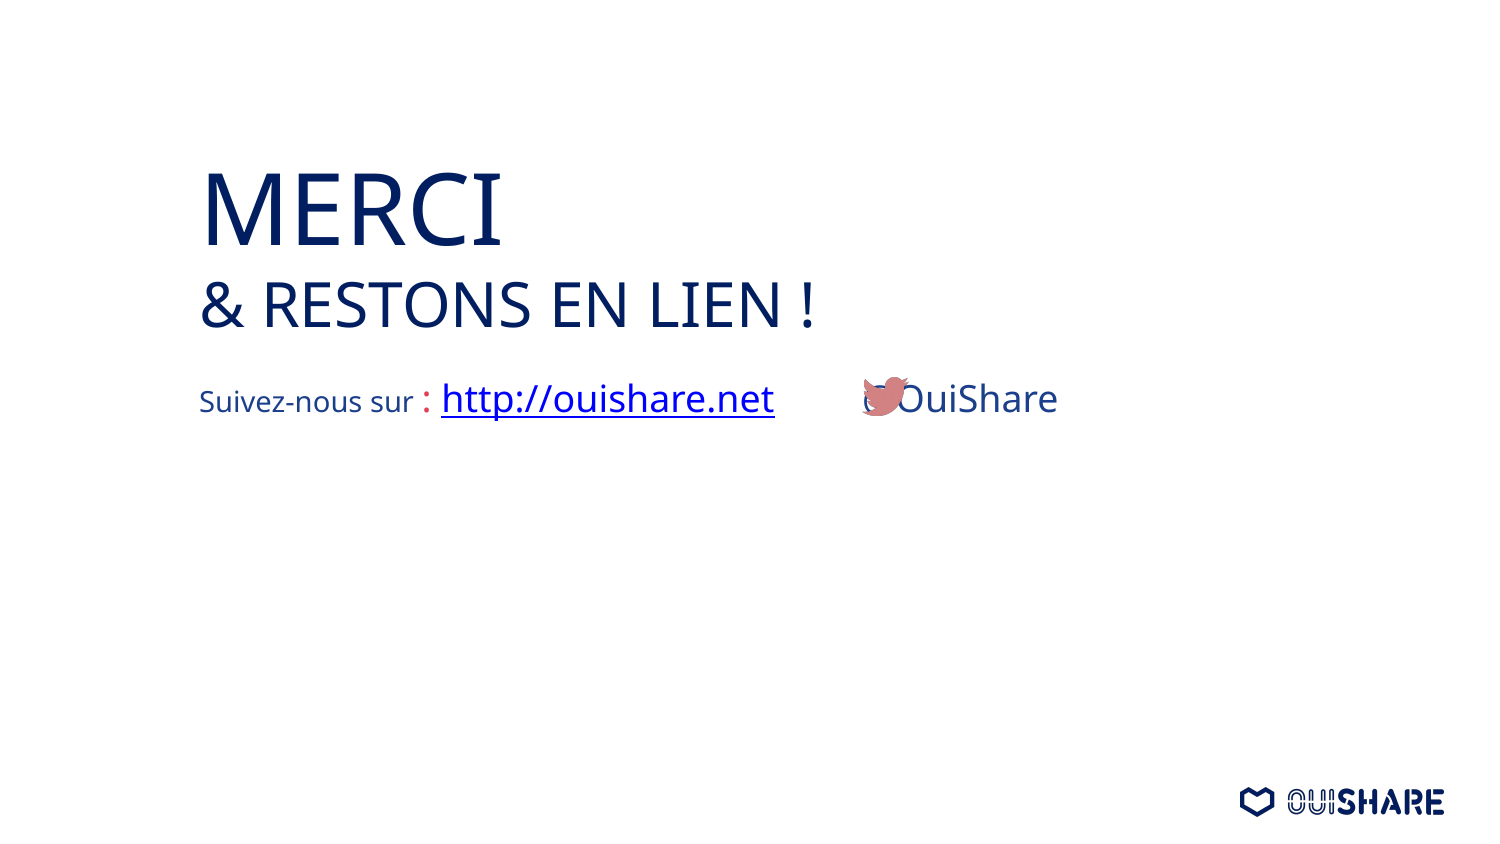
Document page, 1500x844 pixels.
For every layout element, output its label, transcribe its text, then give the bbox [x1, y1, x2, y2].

title MERCI & RESTONS EN LIEN ! Suivez-nous sur : http://ouishare.net @OuiShare [184, 130, 1284, 509]
picture [862, 377, 909, 416]
picture [1240, 787, 1444, 817]
